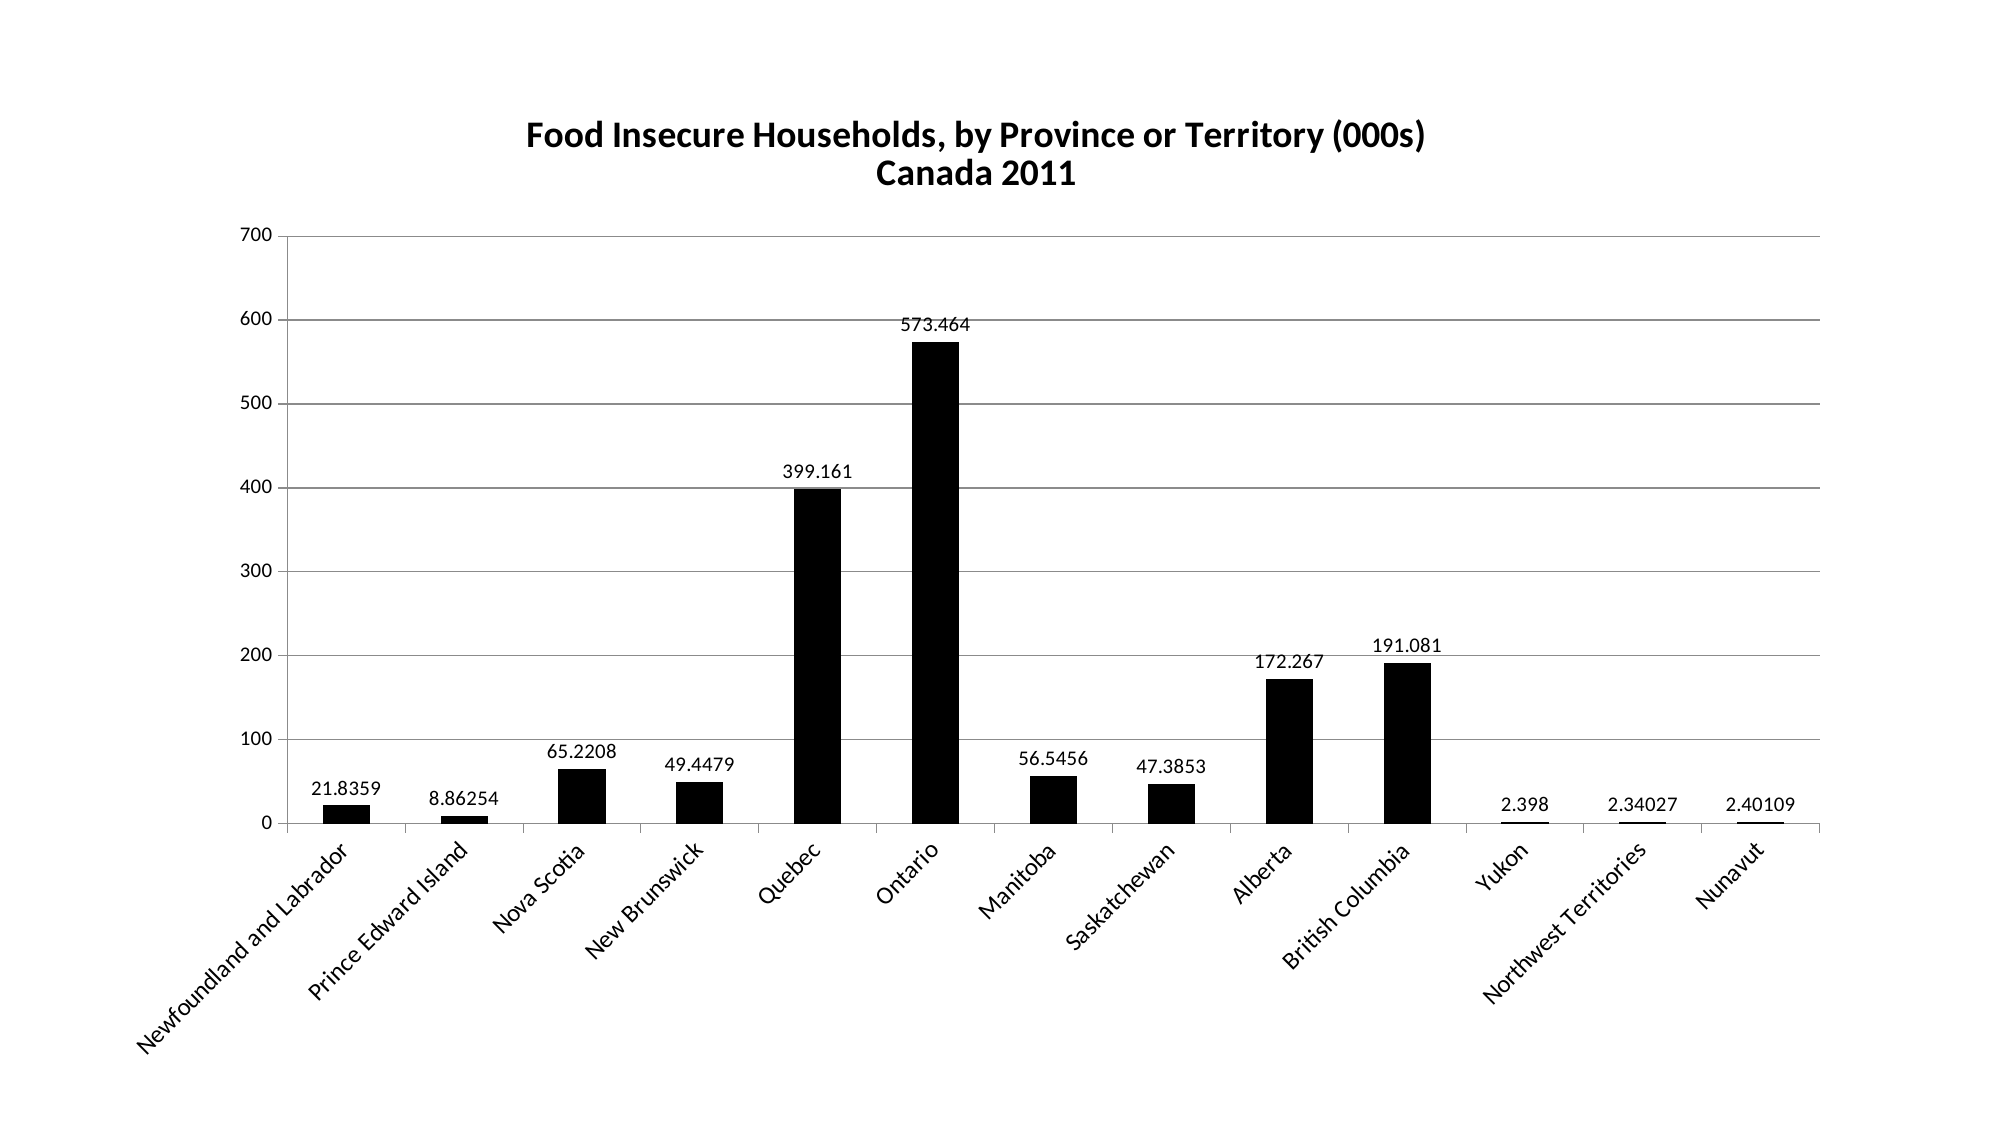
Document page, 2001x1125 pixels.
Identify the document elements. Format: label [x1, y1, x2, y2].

chart [97, 80, 1855, 1081]
